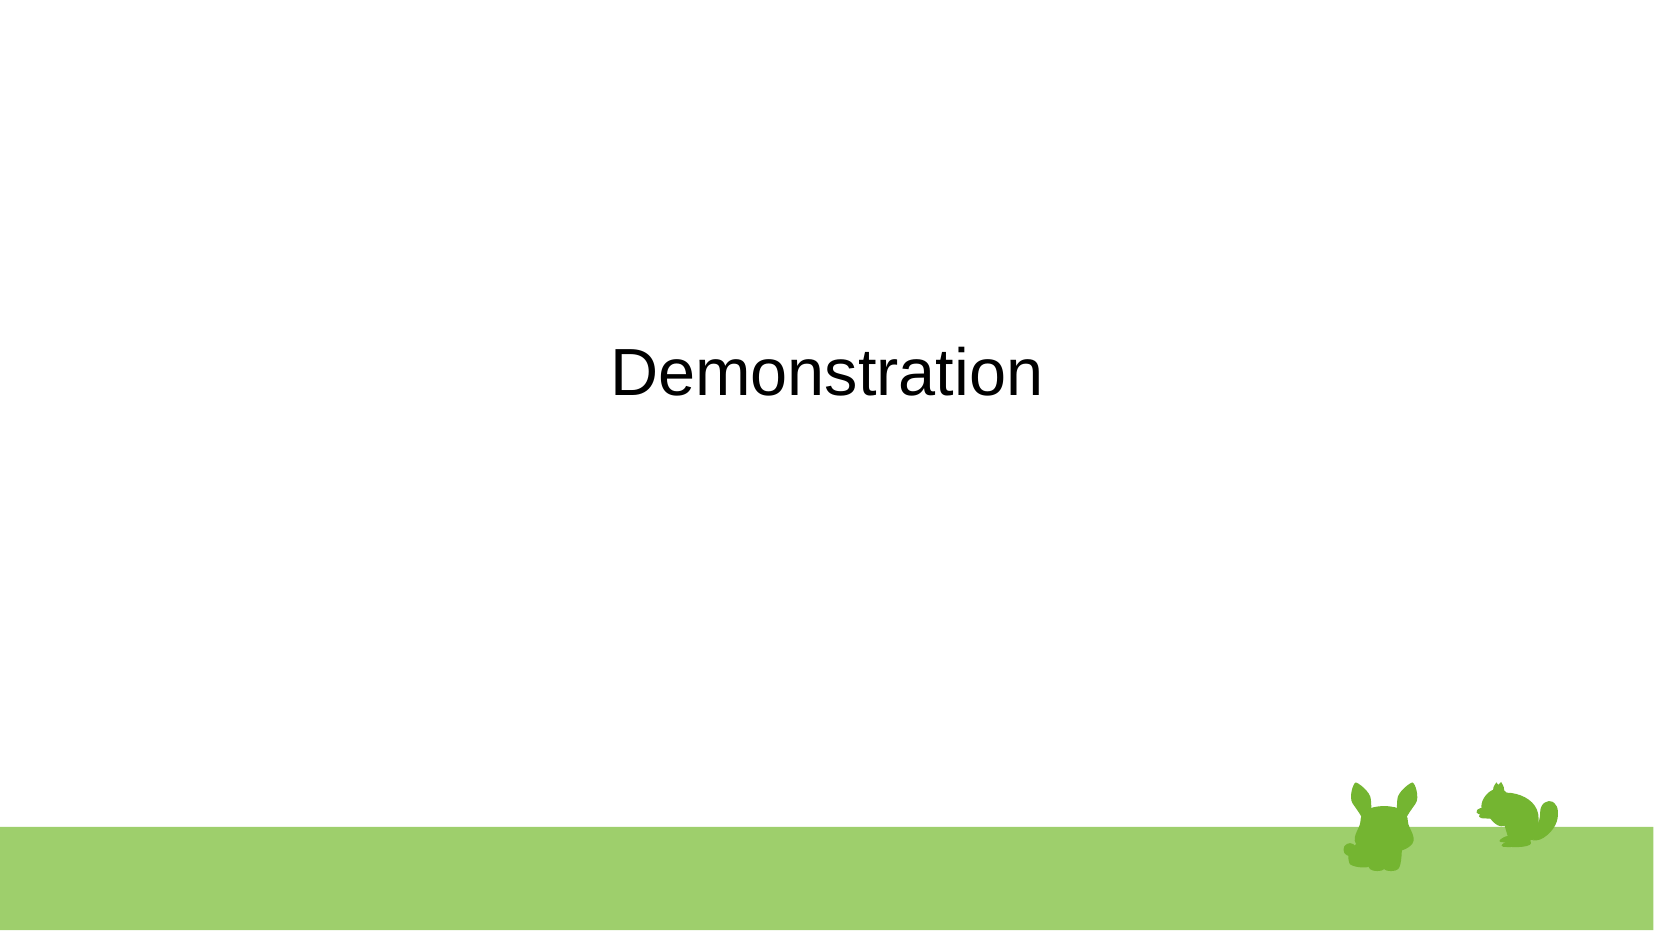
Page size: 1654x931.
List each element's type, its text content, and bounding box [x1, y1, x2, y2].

subtitle Demonstration [88, 29, 1565, 715]
